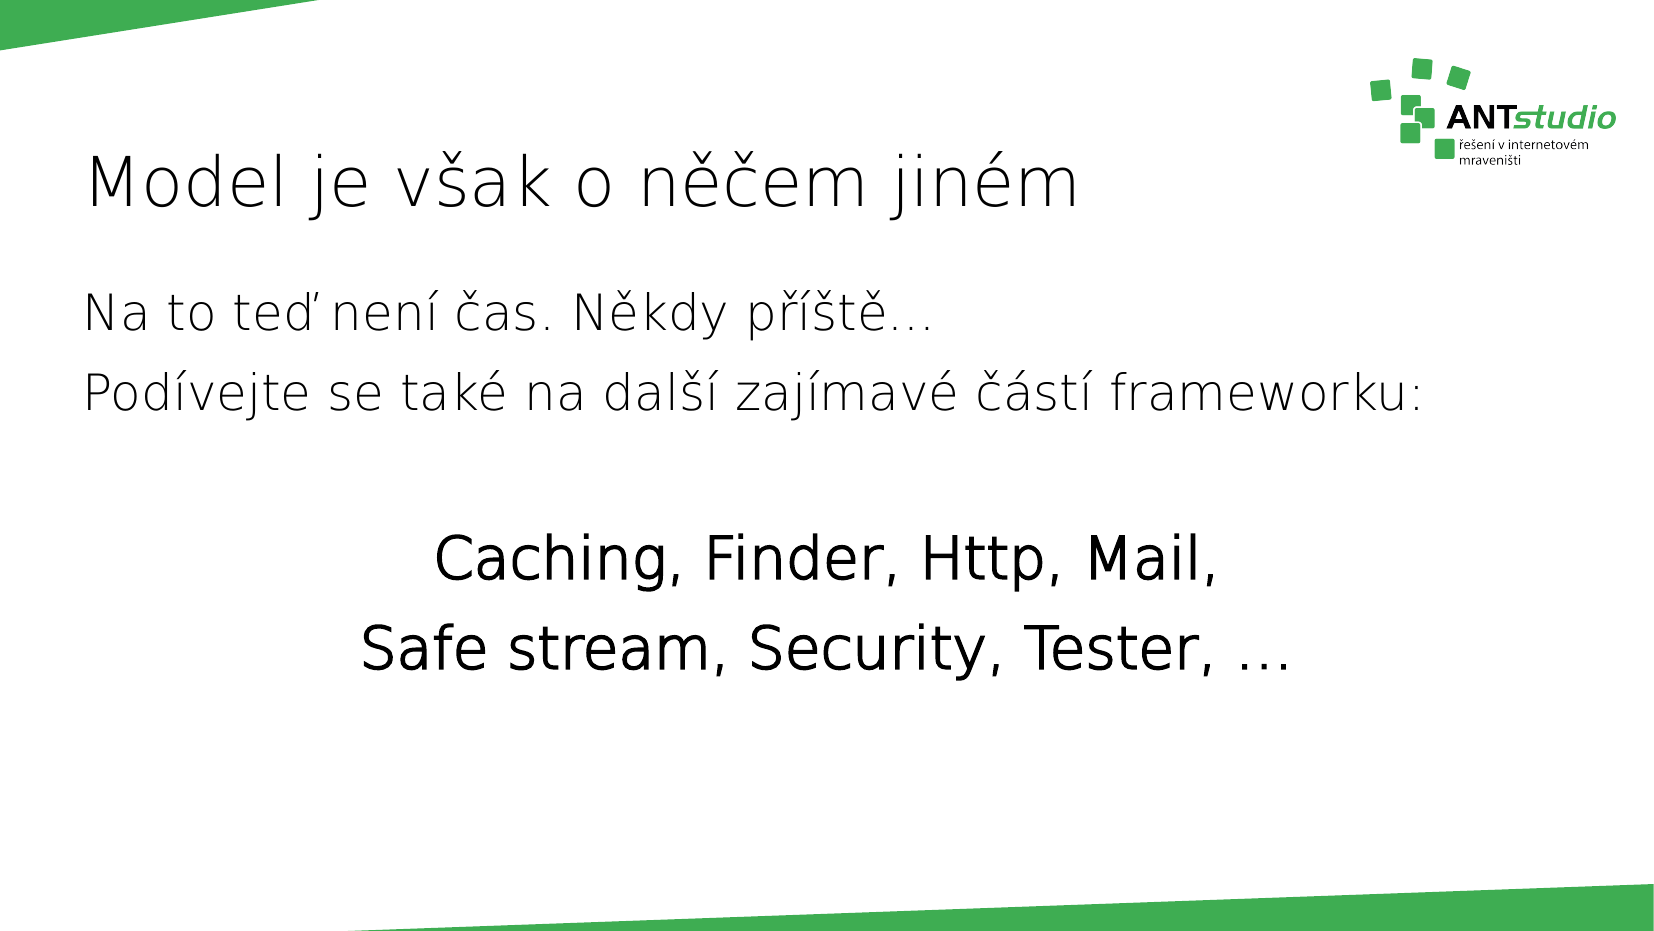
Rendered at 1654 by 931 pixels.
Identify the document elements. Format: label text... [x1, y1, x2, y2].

list Na to teď není čas. Někdy příště... Podívejte se také na další zajímavé částí frameworku: Caching, Finder, Http, Mail, Safe stream, Security, Tester, … [82, 283, 1571, 847]
picture [1370, 58, 1616, 165]
title Model je však o něčem jiném [82, 104, 1571, 260]
